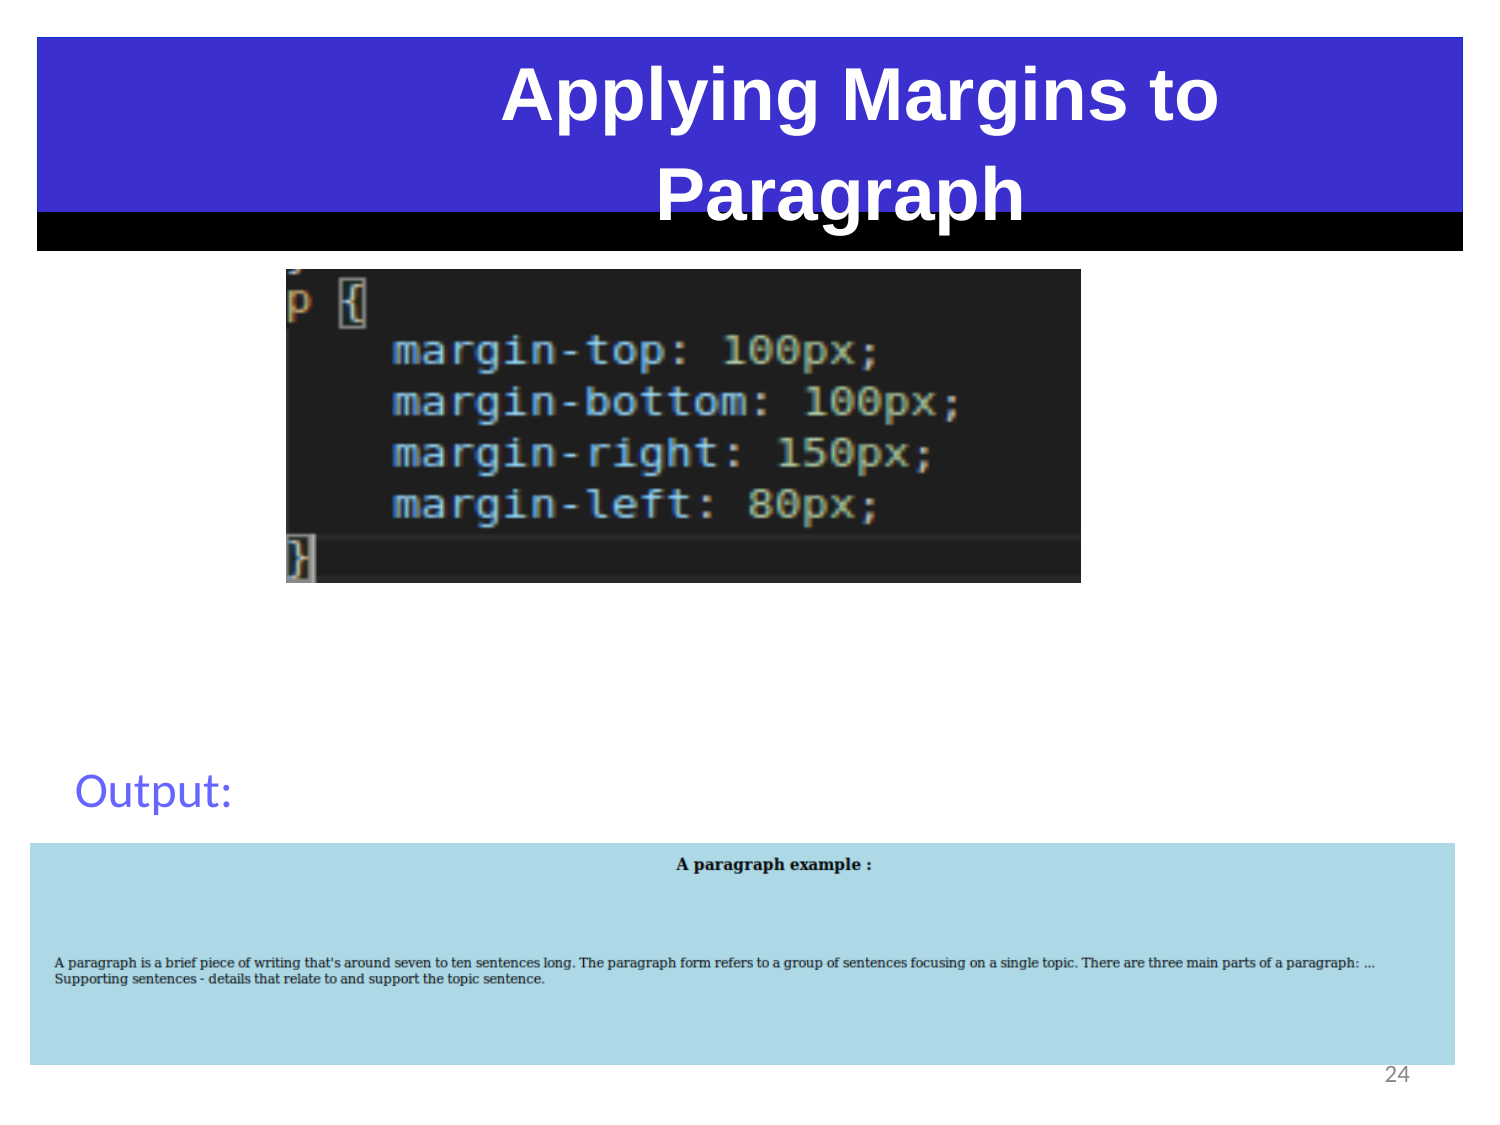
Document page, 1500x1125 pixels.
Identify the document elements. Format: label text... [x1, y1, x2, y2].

picture [30, 843, 1455, 1066]
text_box <number> [1074, 1066, 1426, 1103]
list Applying Margins to Paragraph [50, 37, 1450, 213]
text_box Output: [60, 750, 280, 825]
picture [286, 269, 1081, 583]
